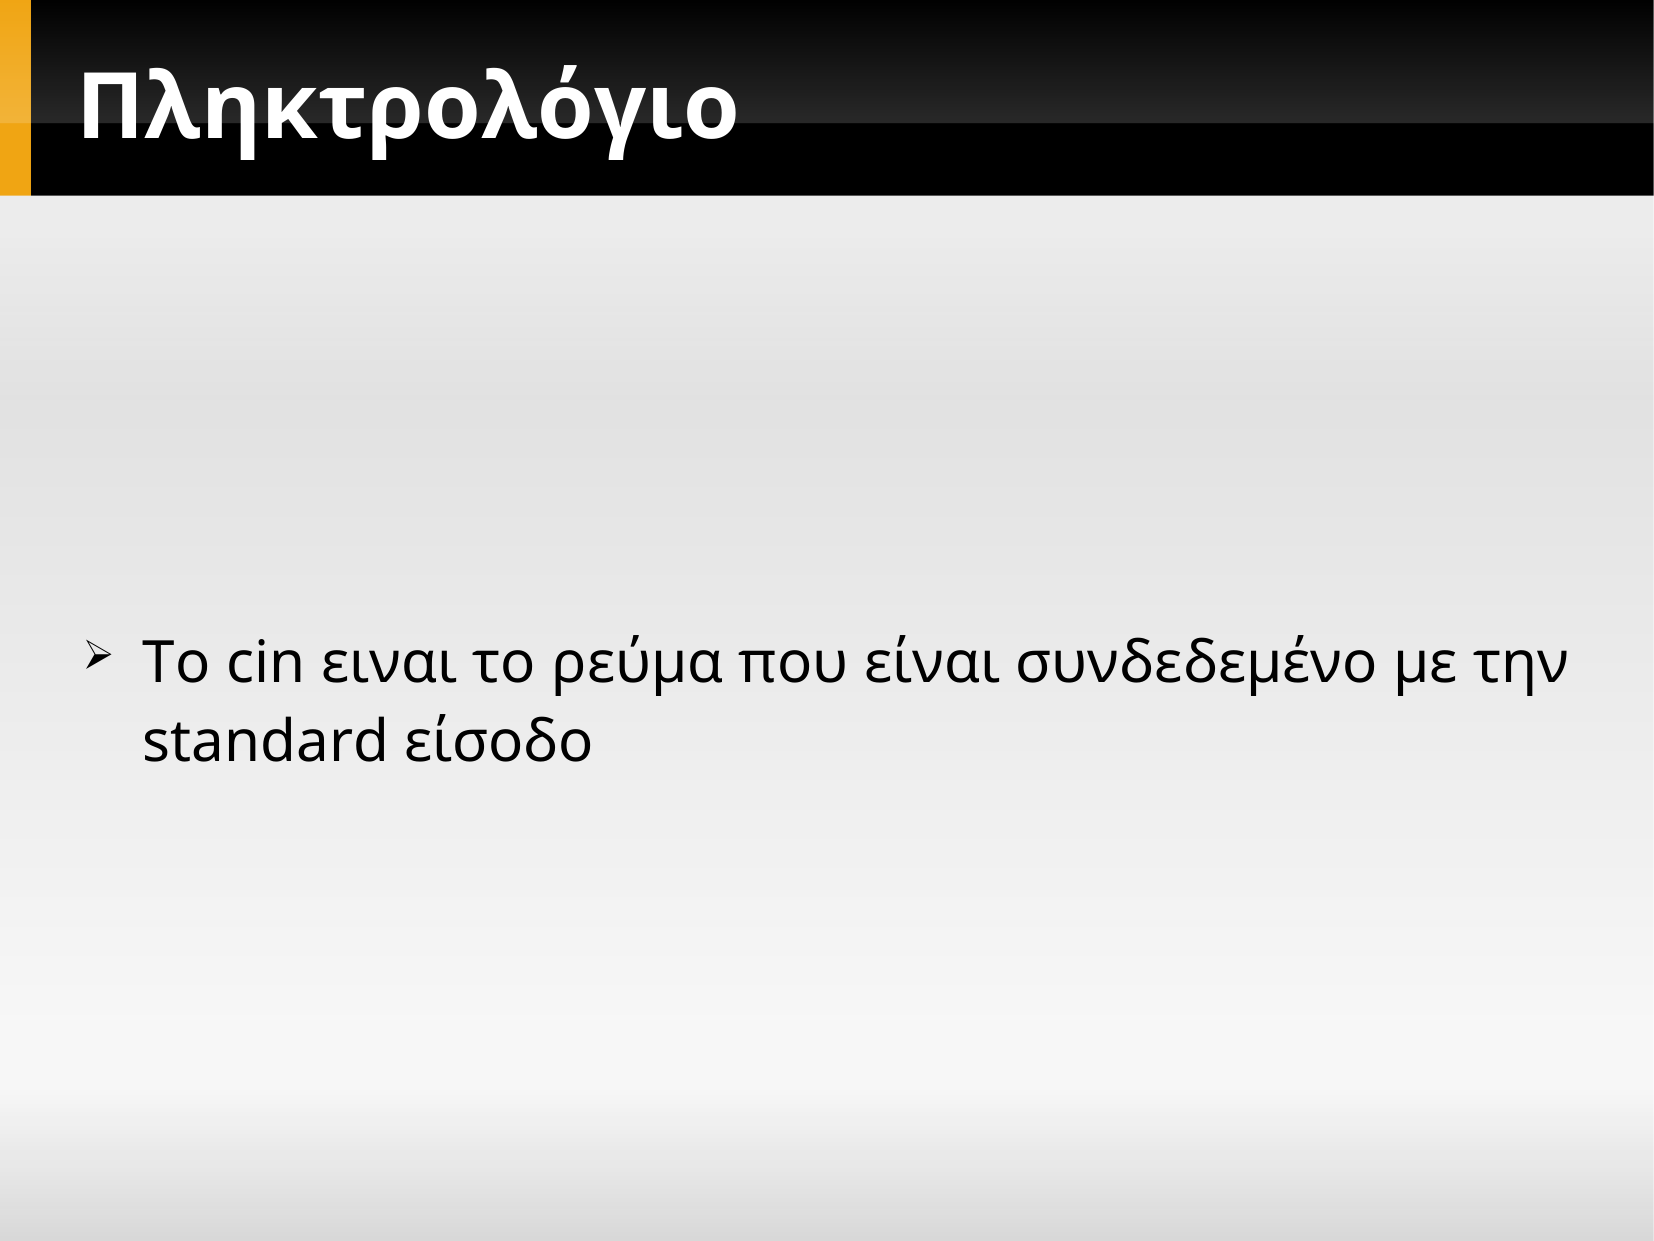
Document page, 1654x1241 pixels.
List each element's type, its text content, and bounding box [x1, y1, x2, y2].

title Πληκτρολόγιο [76, 0, 1565, 208]
subtitle Το cin ειναι το ρεύμα που είναι συνδεδεμένο με την standard είσοδο [82, 297, 1571, 1102]
picture [0, 0, 1654, 1241]
